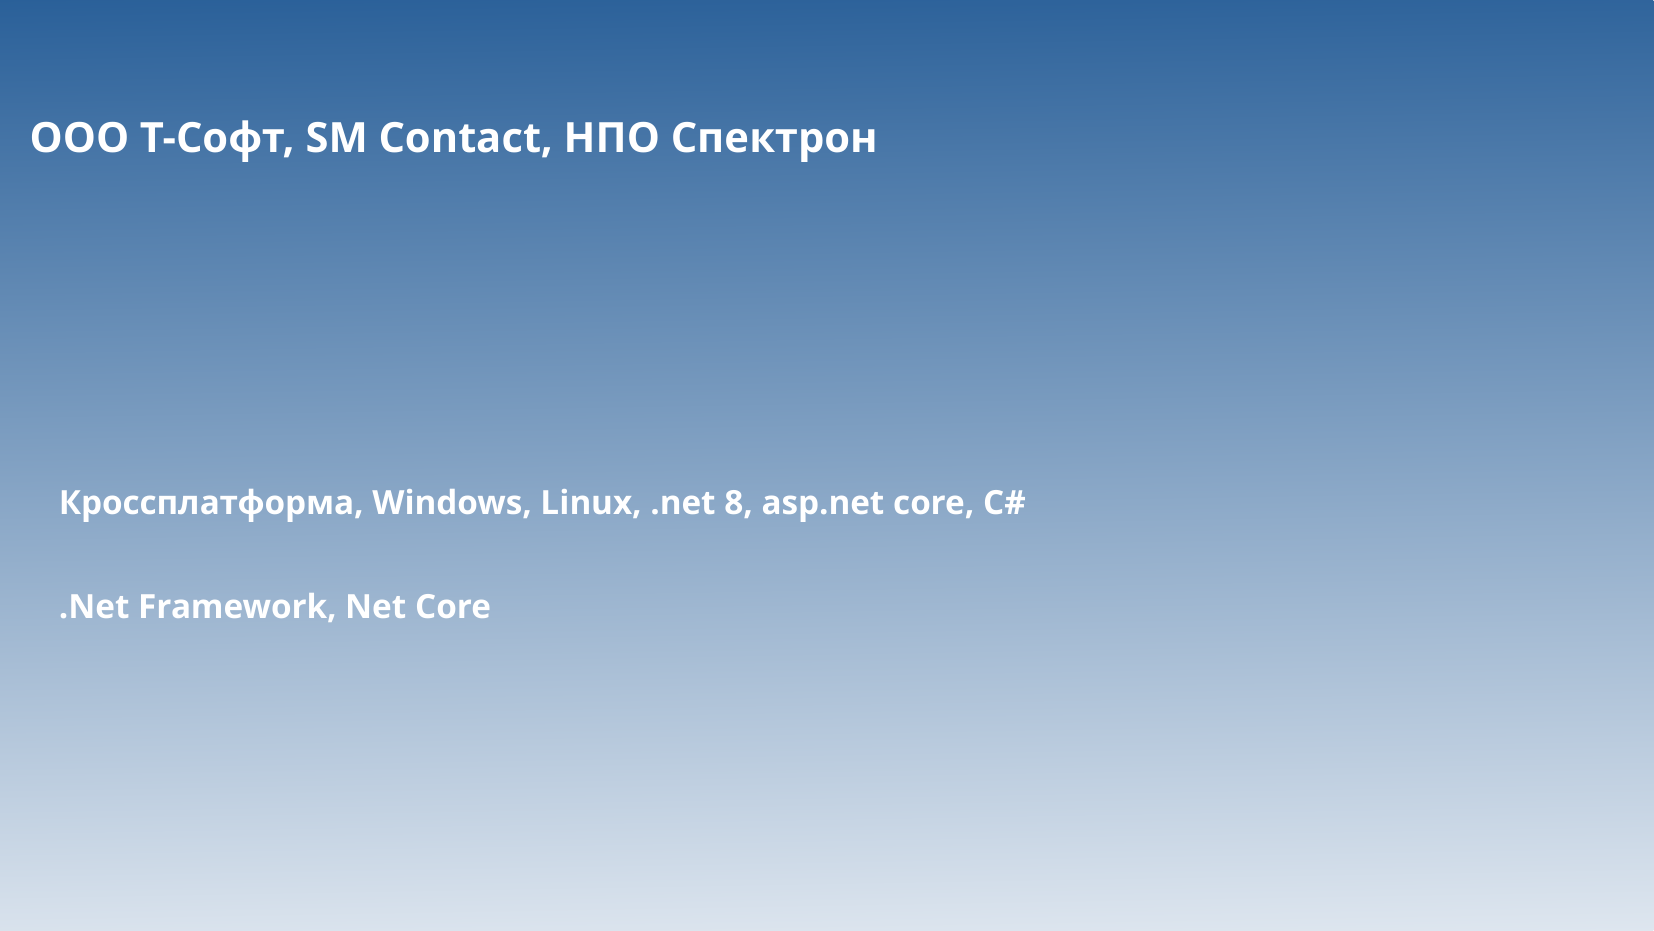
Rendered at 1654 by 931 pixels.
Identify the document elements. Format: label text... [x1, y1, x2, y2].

title ООО Т-Софт, SM Contact, НПО Спектрон [29, 35, 1447, 237]
subtitle Кроссплатформа, Windows, Linux, .net 8, asp.net core, C# .Net Framework, Net Core [59, 472, 1034, 827]
